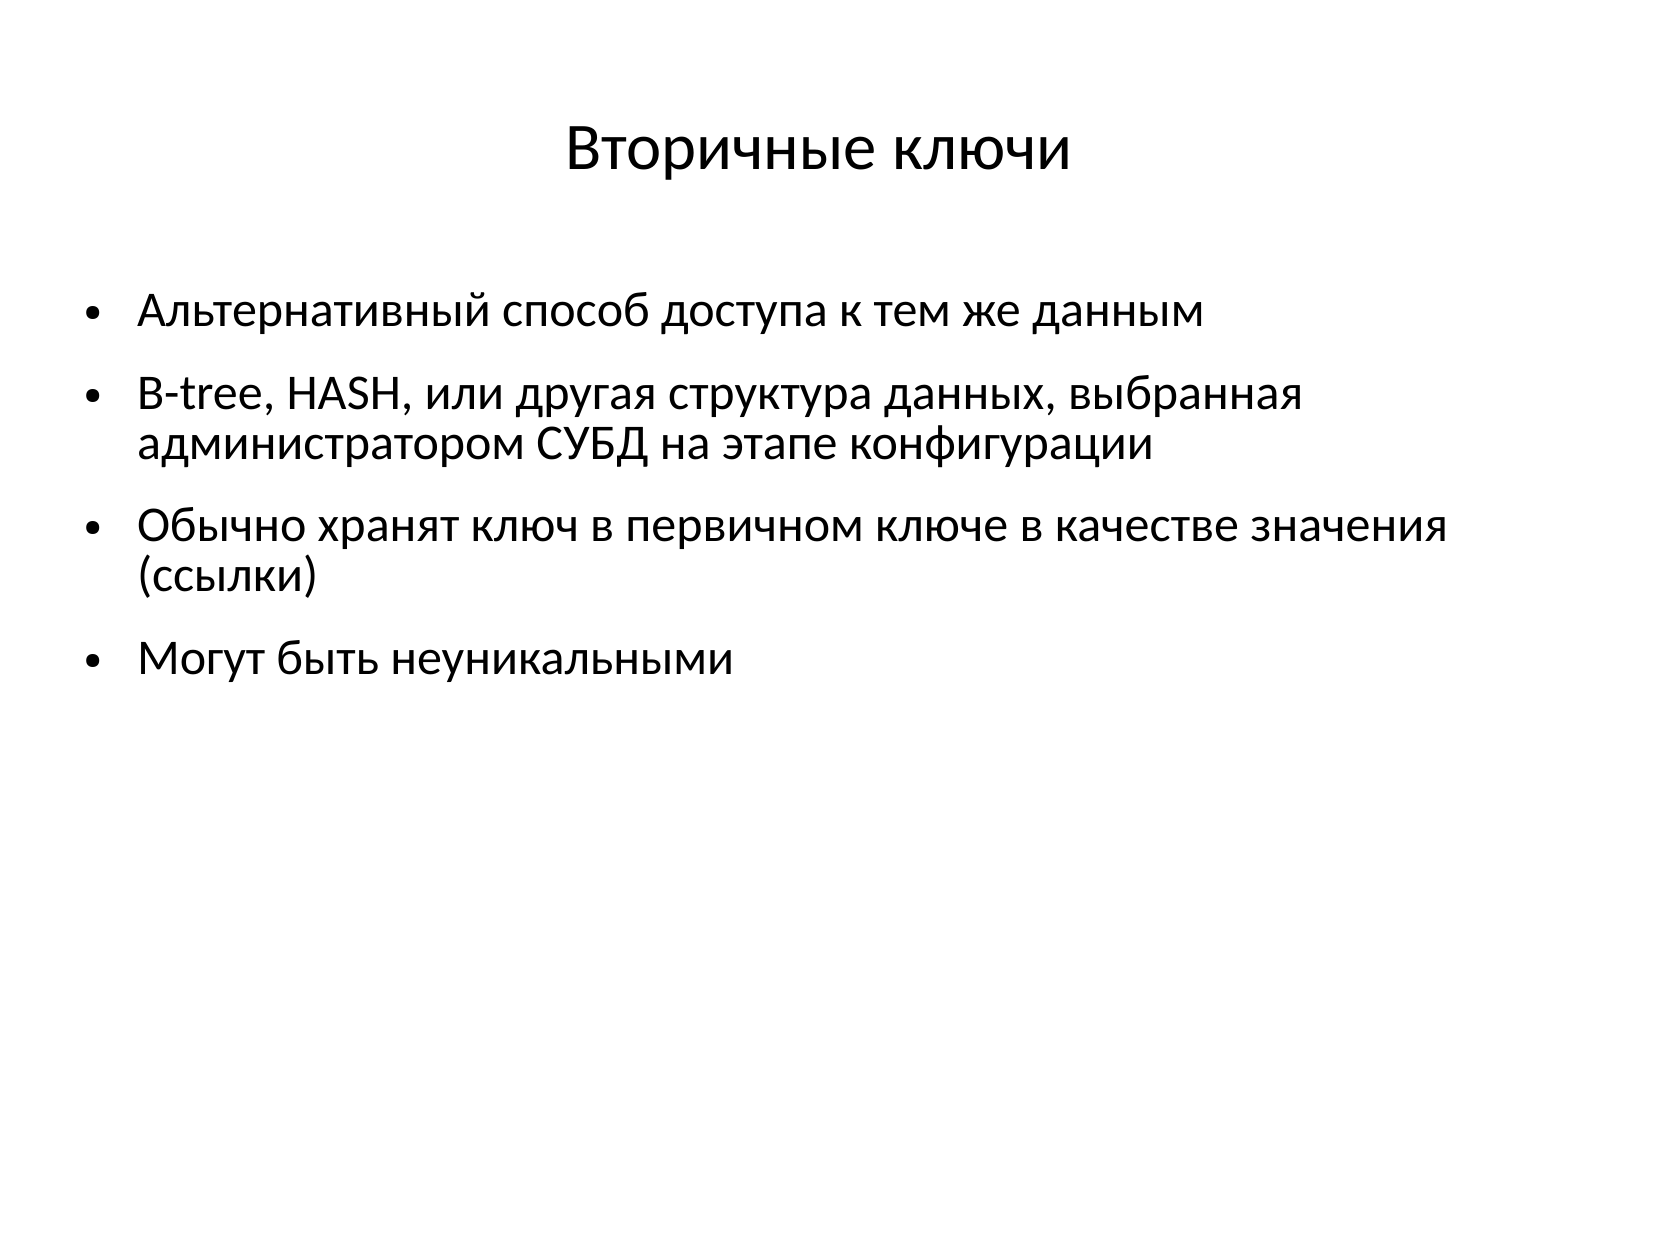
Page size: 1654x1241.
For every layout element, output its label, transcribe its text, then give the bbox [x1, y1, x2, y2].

title Вторичные ключи [82, 49, 1571, 257]
list Альтернативный способ доступа к тем же данным B-tree, HASH, или другая структура данных, выбранная администратором СУБД на этапе конфигурации Обычно хранят ключ в первичном ключе в качестве значения (ссылки) Могут быть неуникальными [66, 289, 1555, 1108]
